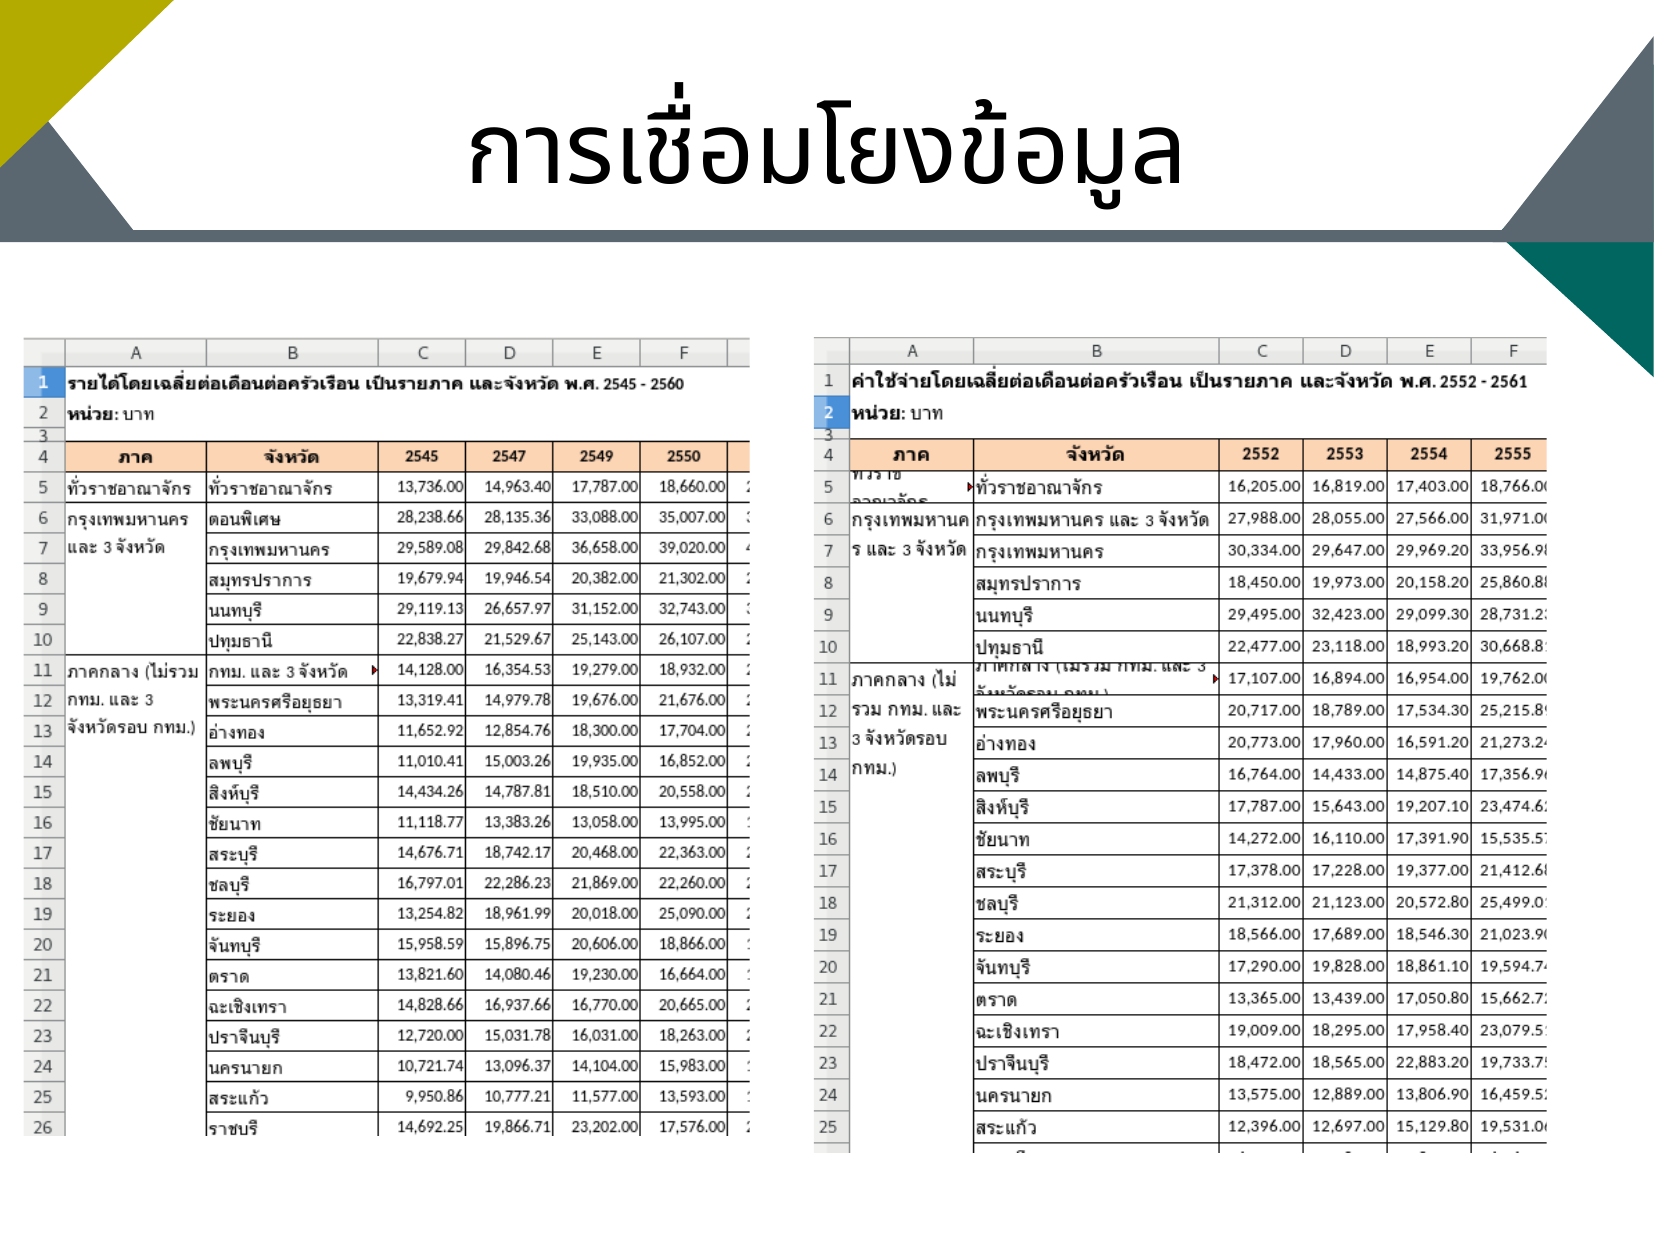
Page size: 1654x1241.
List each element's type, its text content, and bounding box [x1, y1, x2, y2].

picture [813, 337, 1547, 1154]
title การเชื่อมโยงข้อมูล [82, 49, 1571, 257]
picture [23, 337, 750, 1136]
